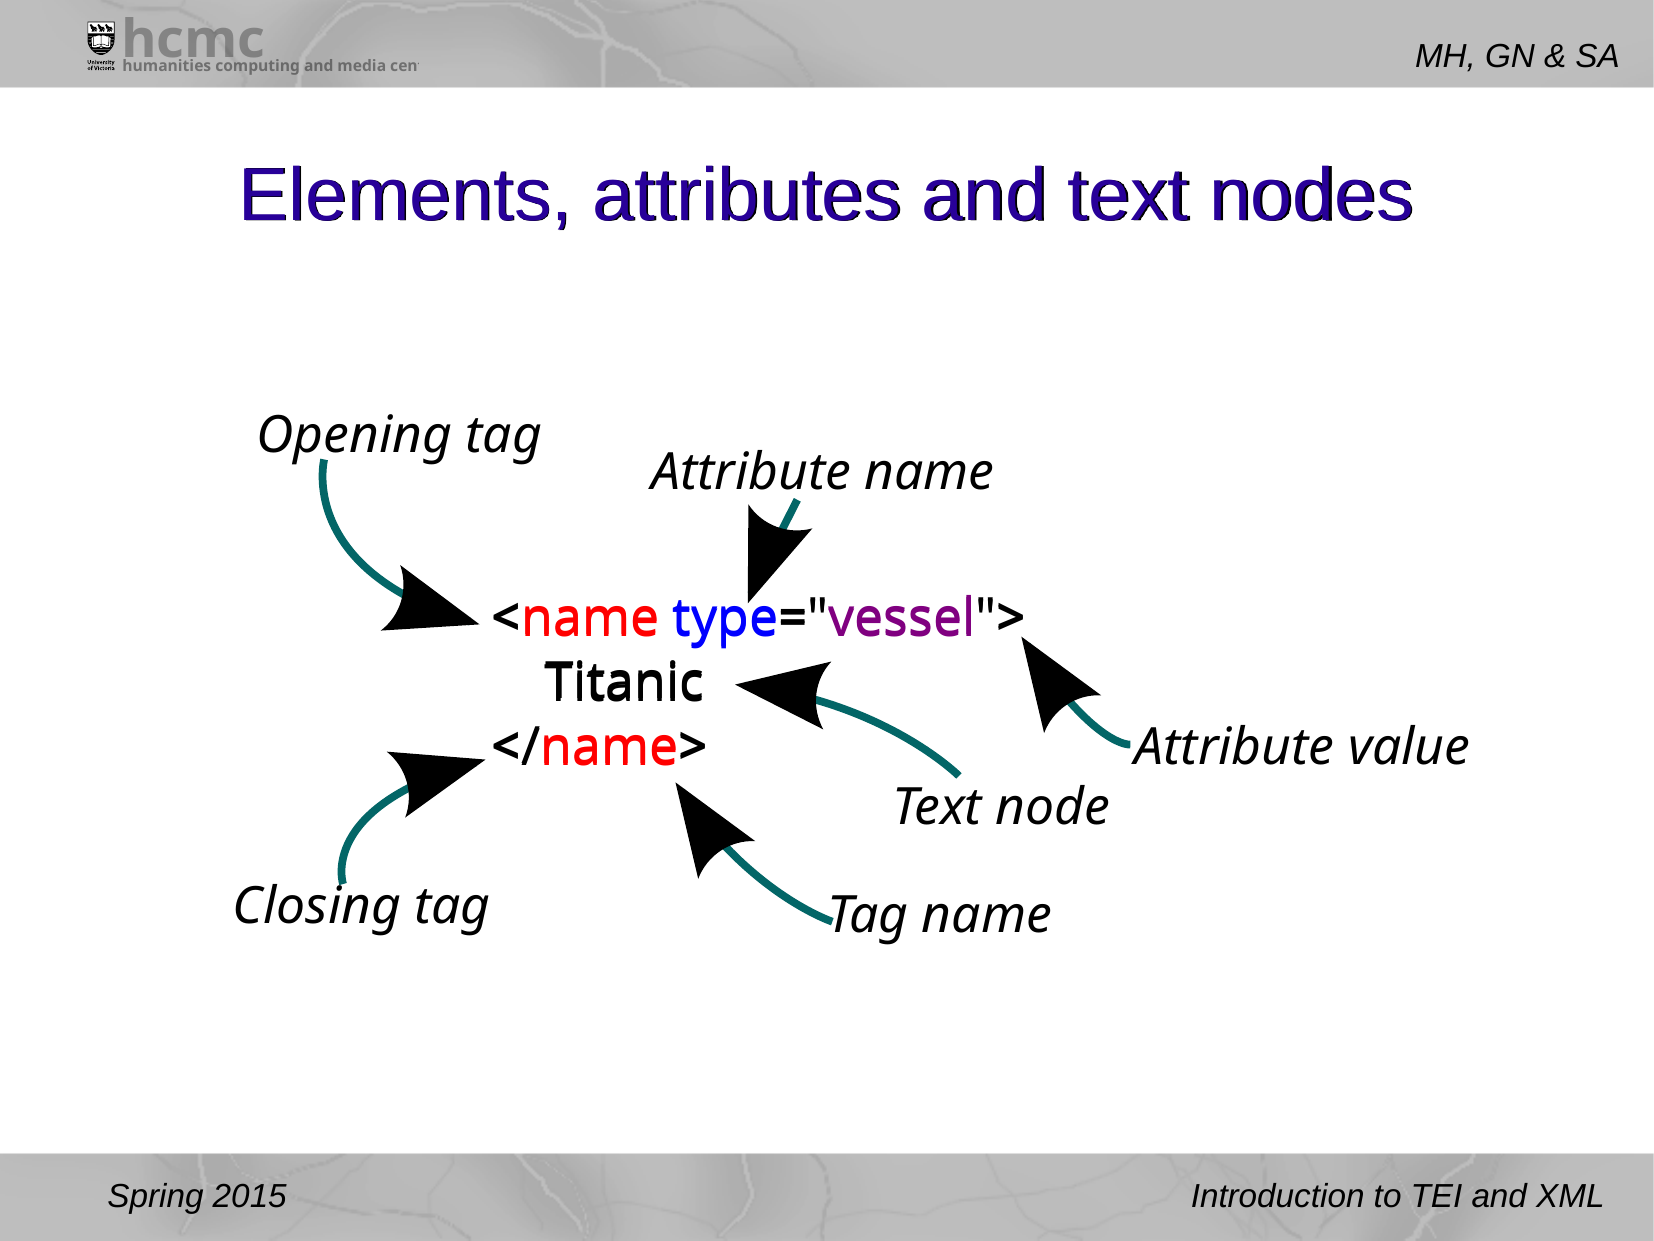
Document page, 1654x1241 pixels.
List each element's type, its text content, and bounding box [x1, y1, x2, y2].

picture [0, 0, 1654, 1241]
title Elements, attributes and text nodes [118, 90, 1536, 298]
